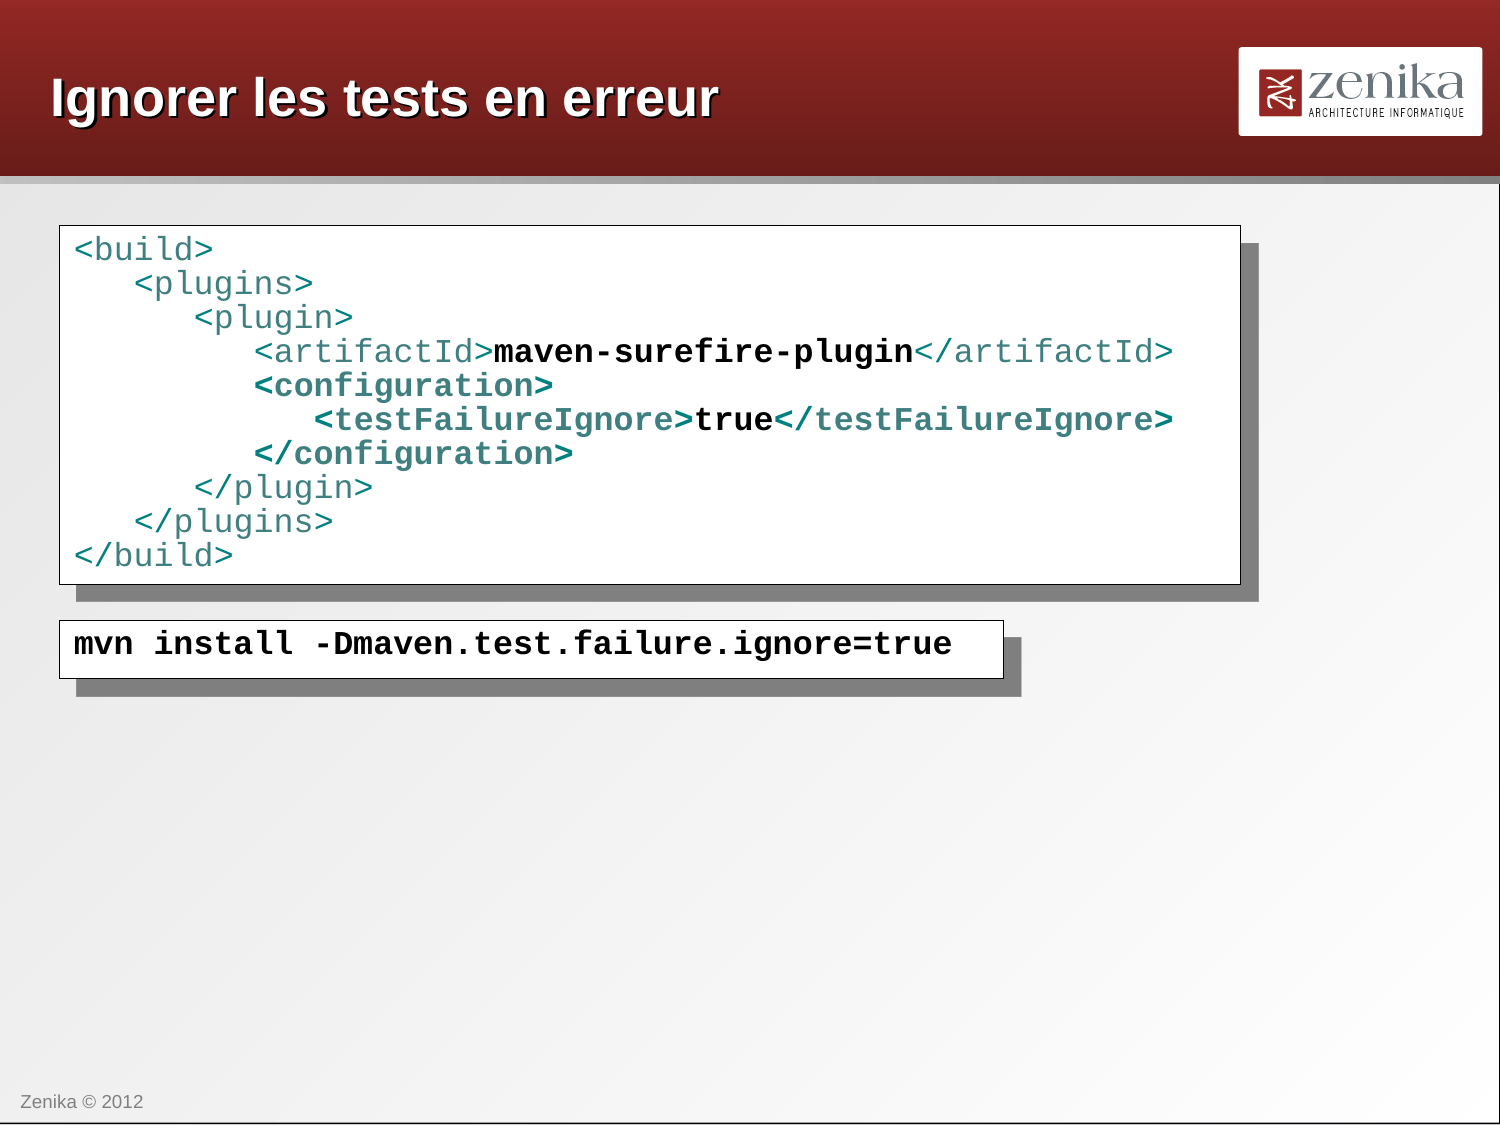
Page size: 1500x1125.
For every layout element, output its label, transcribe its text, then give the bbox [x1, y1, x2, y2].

title Ignorer les tests en erreur [50, 15, 1206, 180]
text_box mvn install -Dmaven.test.failure.ignore=true [59, 620, 1004, 679]
text_box <build> <plugins> <plugin> <artifactId>maven-surefire-plugin</artifactId> <configuration> <testFailureIgnore>true</testFailureIgnore> </configuration> </plugin> </plugins> </build> [59, 225, 1241, 585]
picture [1257, 58, 1464, 125]
